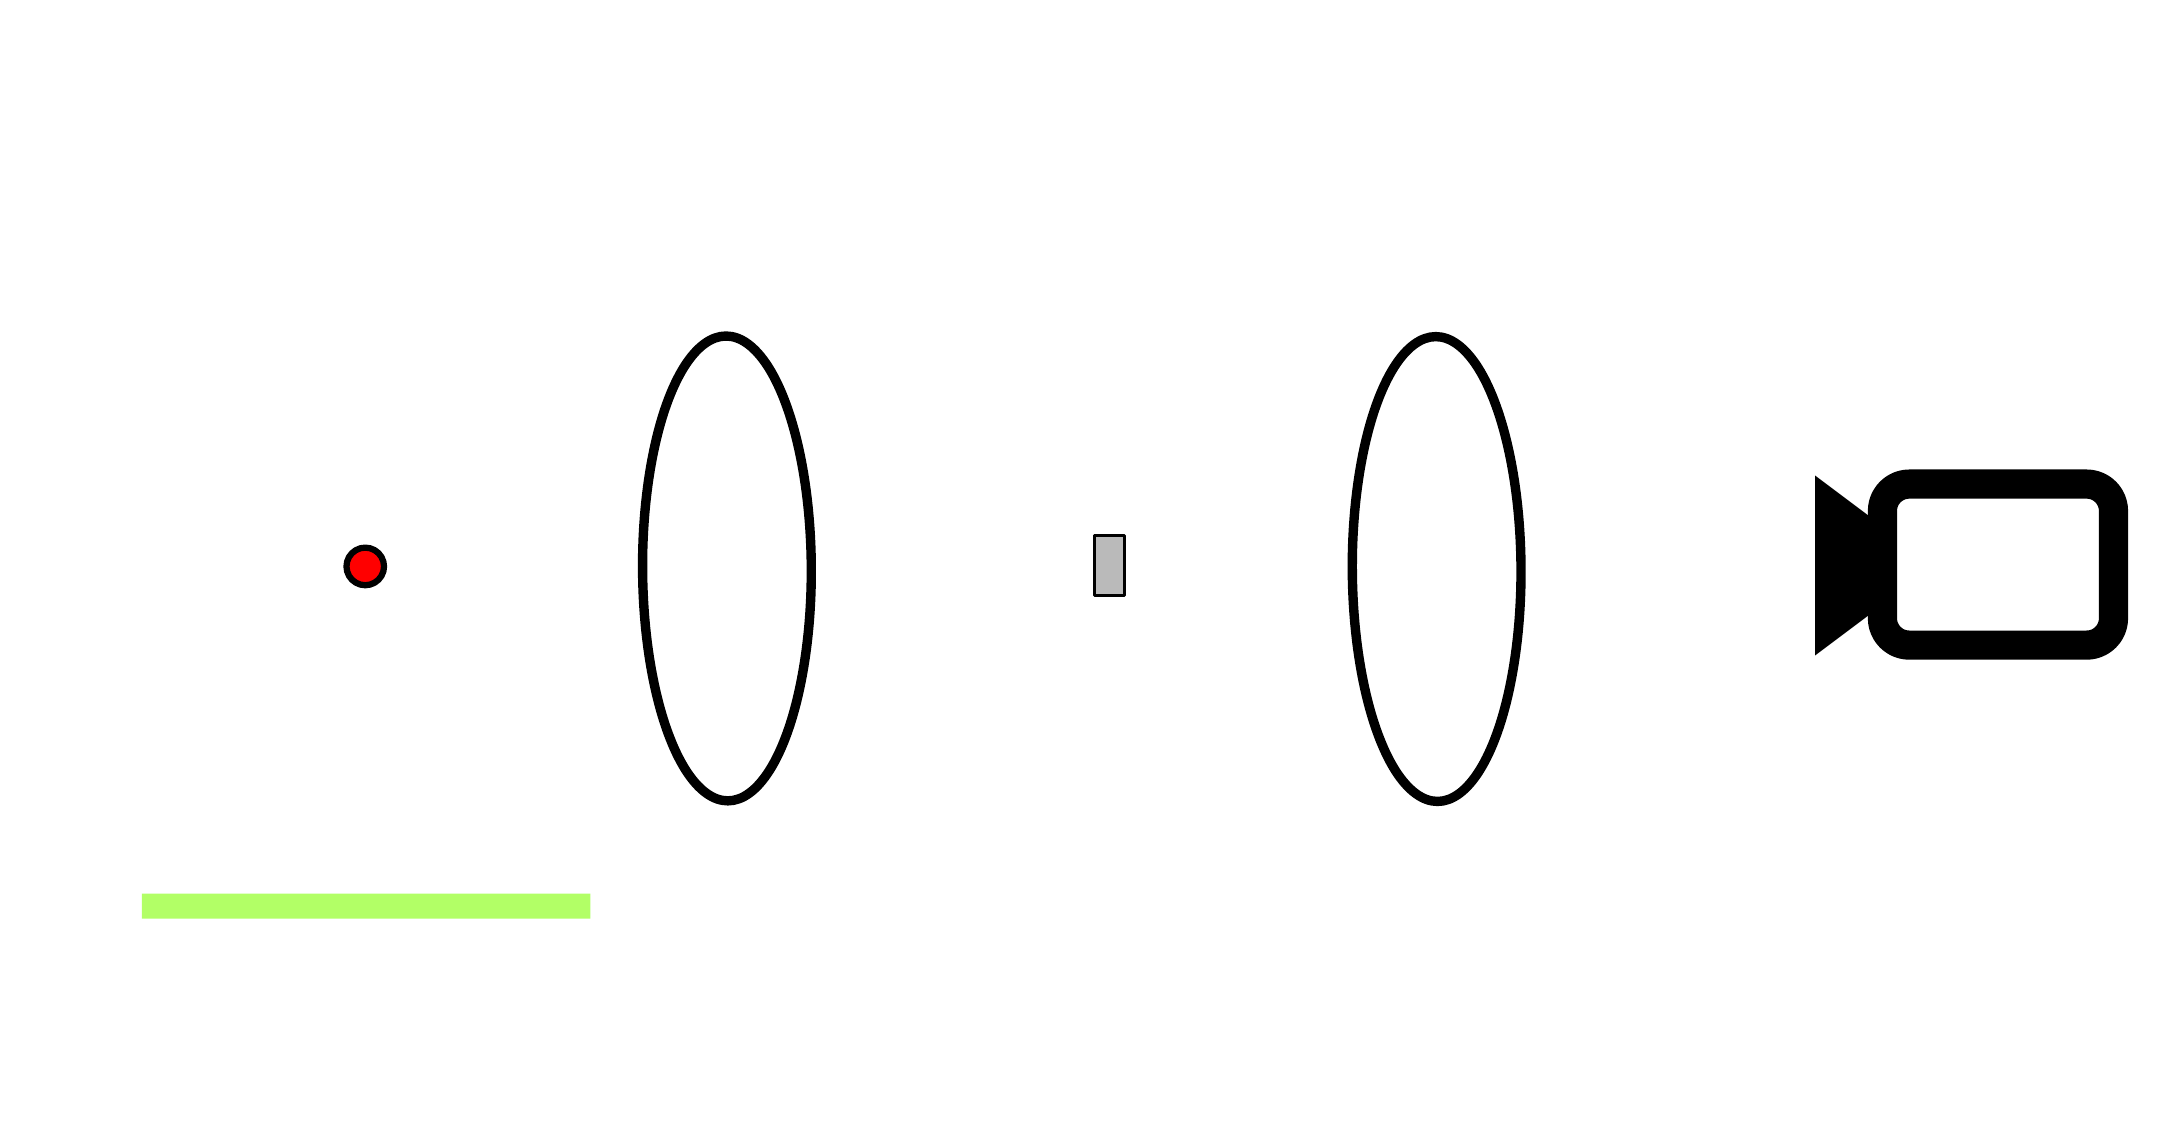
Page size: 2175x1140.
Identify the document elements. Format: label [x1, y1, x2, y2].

text_box [1815, 475, 1876, 656]
text_box [1352, 336, 1522, 802]
text_box [642, 336, 812, 801]
text_box [346, 547, 385, 586]
text_box [1094, 535, 1125, 596]
text_box [1882, 484, 2114, 646]
